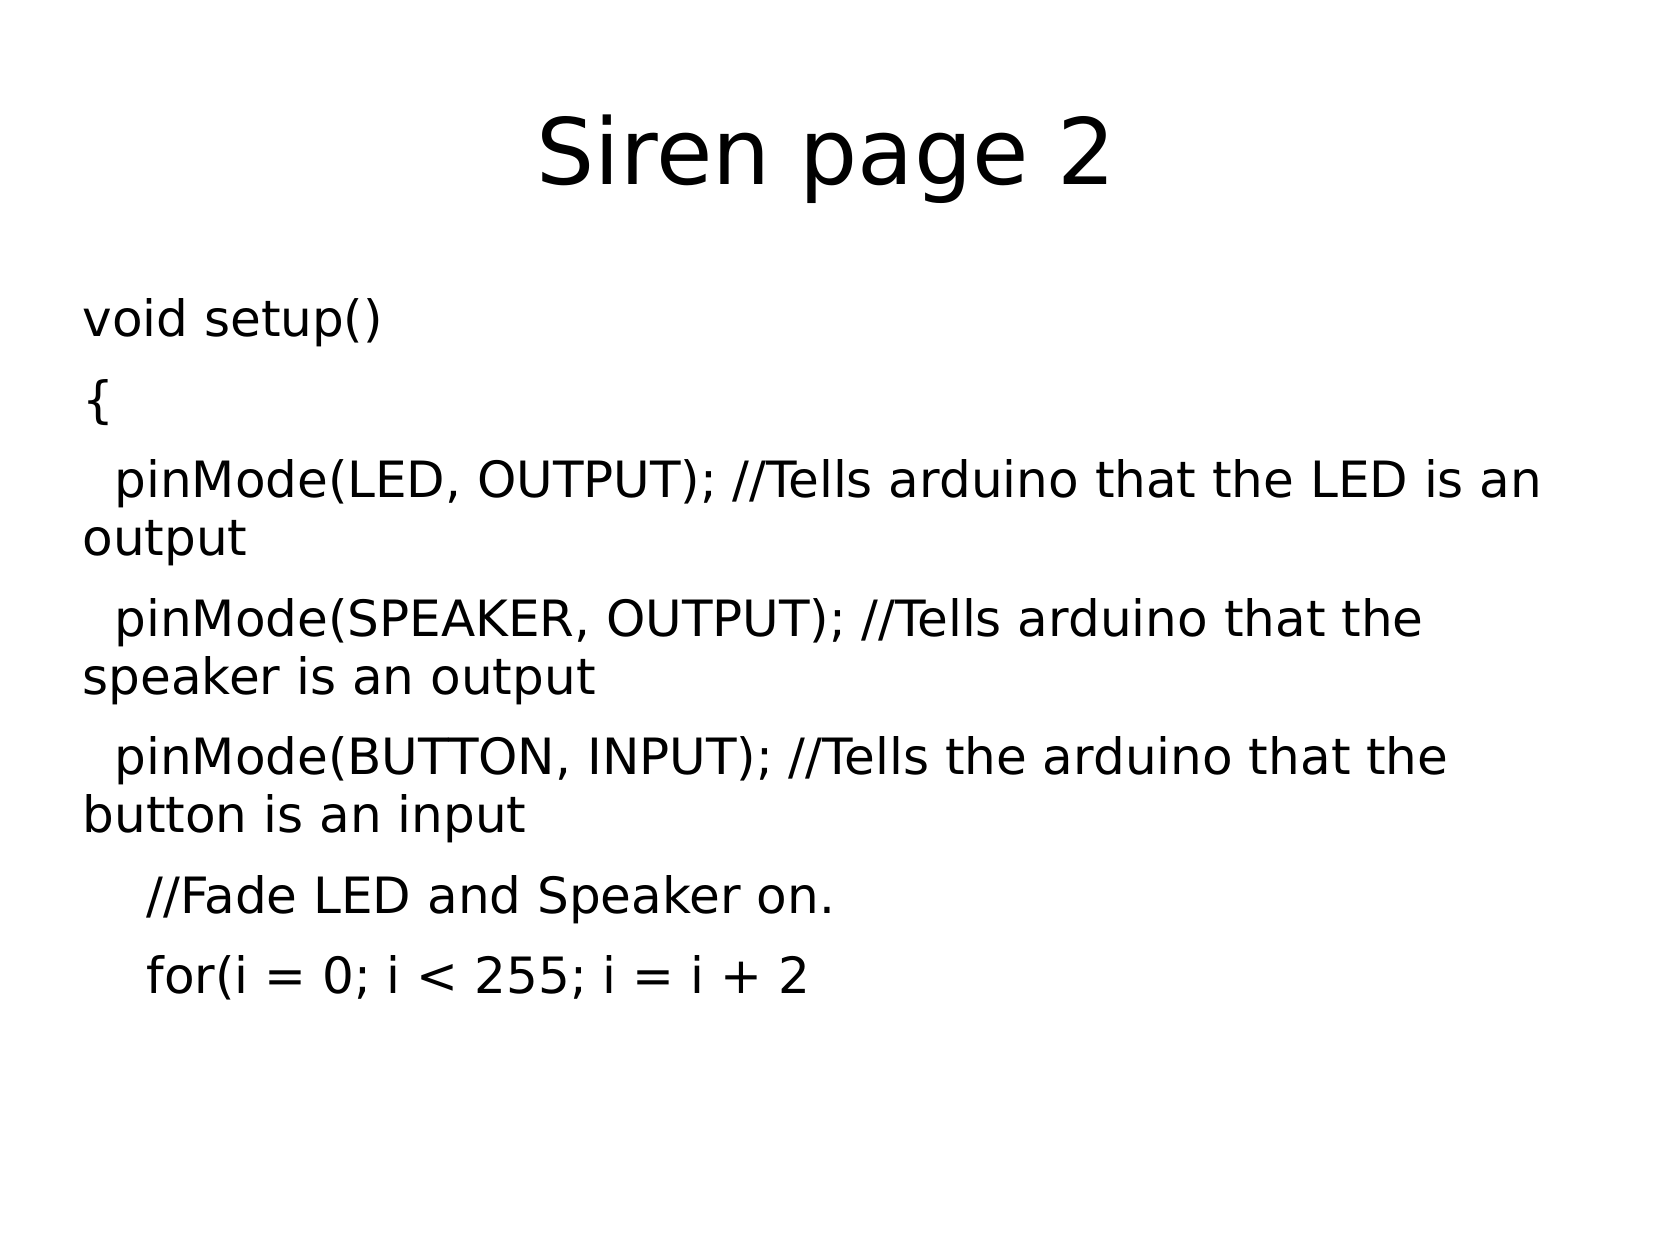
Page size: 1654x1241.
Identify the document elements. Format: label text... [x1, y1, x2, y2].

title Siren page 2 [82, 49, 1571, 257]
list void setup() { pinMode(LED, OUTPUT); //Tells arduino that the LED is an output pinMode(SPEAKER, OUTPUT); //Tells arduino that the speaker is an output pinMode(BUTTON, INPUT); //Tells the arduino that the button is an input //Fade LED and Speaker on. for(i = 0; i < 255; i = i + 2 [82, 290, 1571, 1010]
